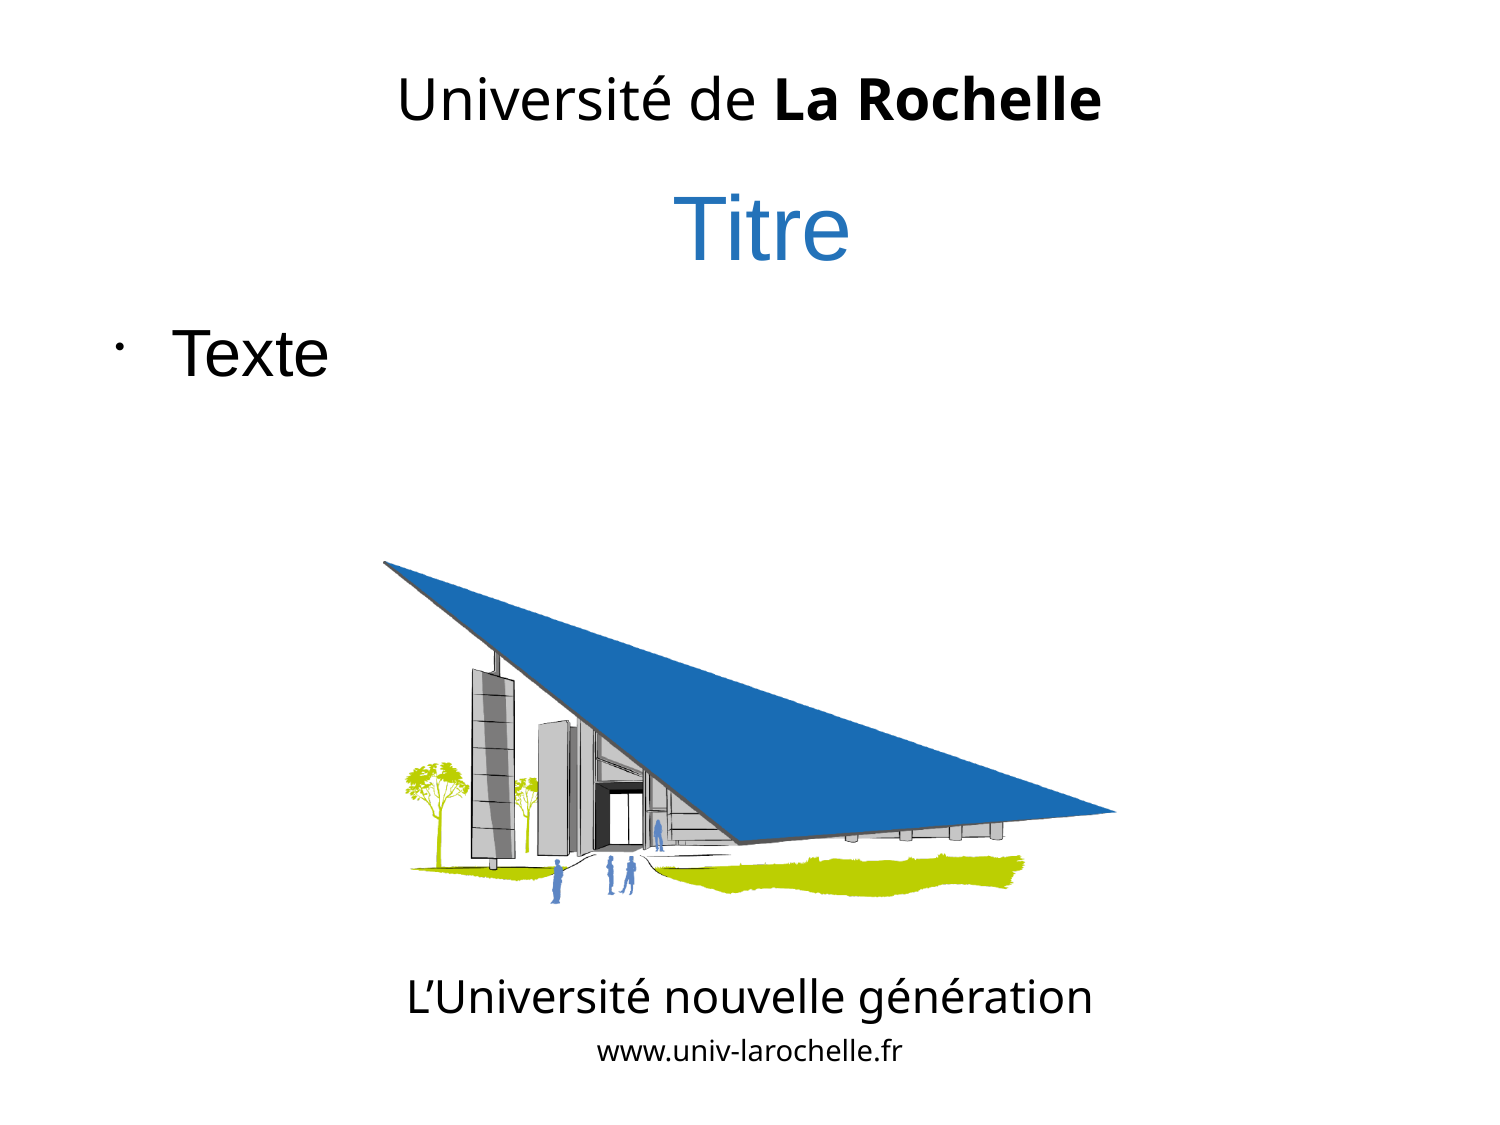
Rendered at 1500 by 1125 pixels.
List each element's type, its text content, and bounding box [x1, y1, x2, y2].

picture [383, 563, 1117, 940]
list Texte [100, 302, 1425, 563]
title Titre [100, 160, 1425, 256]
